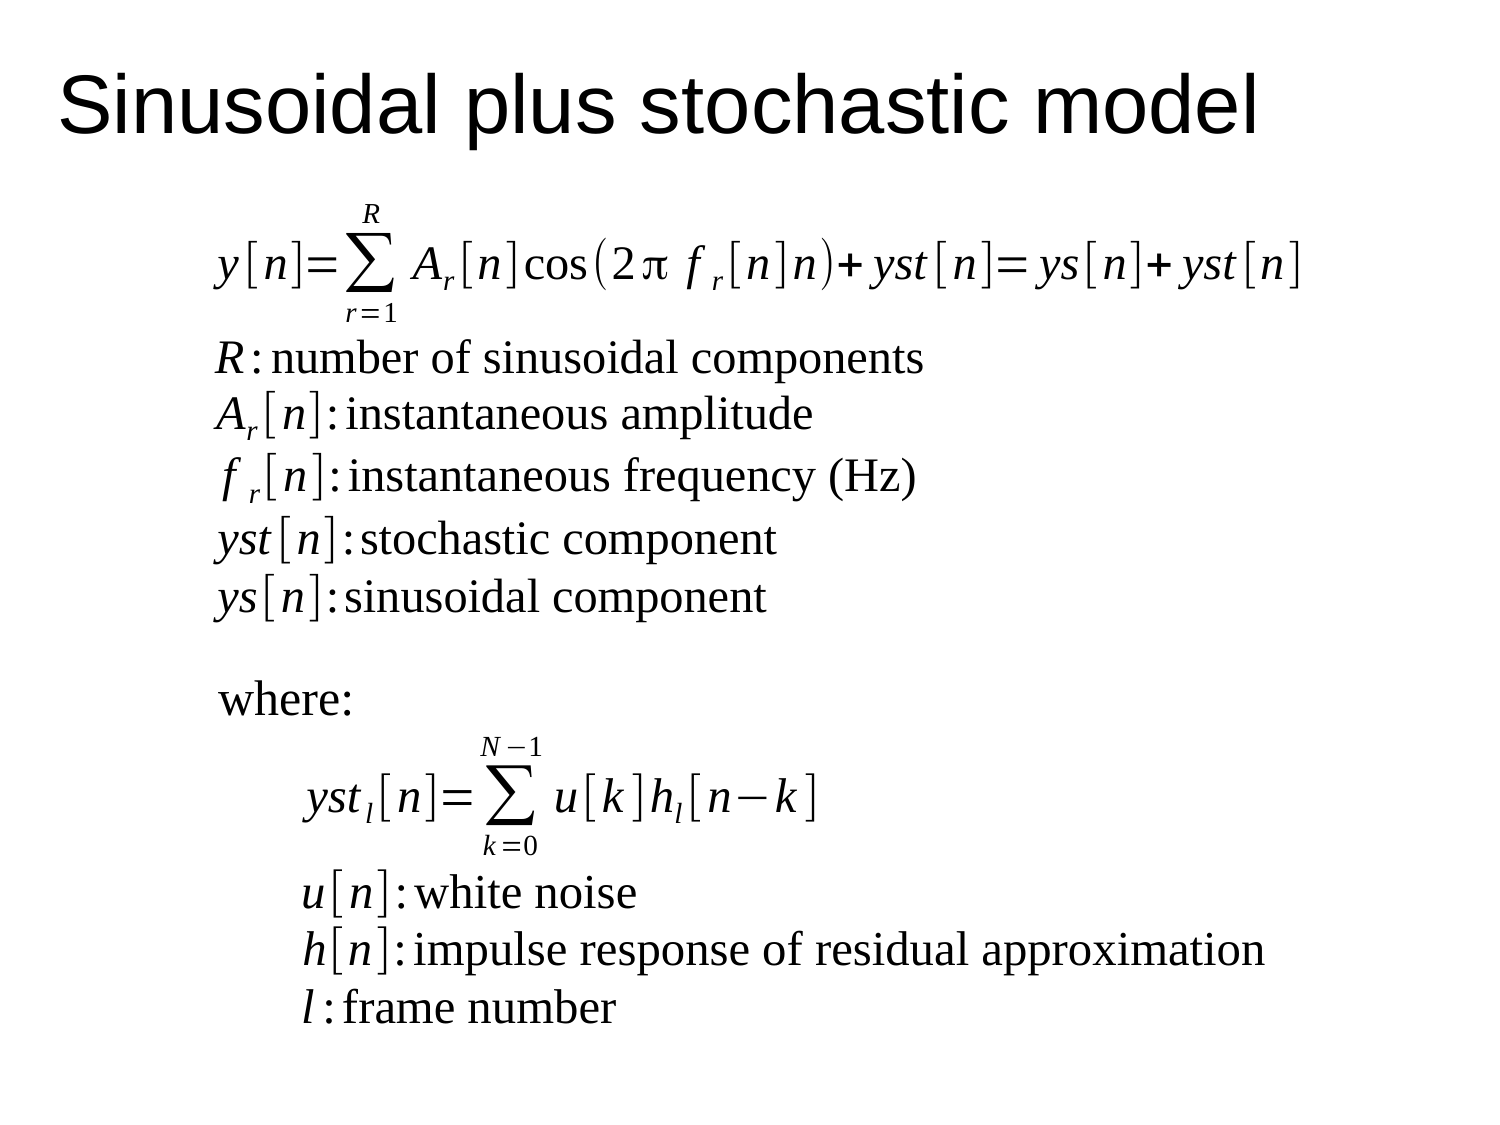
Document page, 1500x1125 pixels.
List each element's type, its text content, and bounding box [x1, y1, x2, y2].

chart [295, 730, 1274, 1091]
text_box where: [203, 659, 369, 735]
title Sinusoidal plus stochastic model [57, 19, 1282, 190]
chart [206, 198, 1308, 680]
